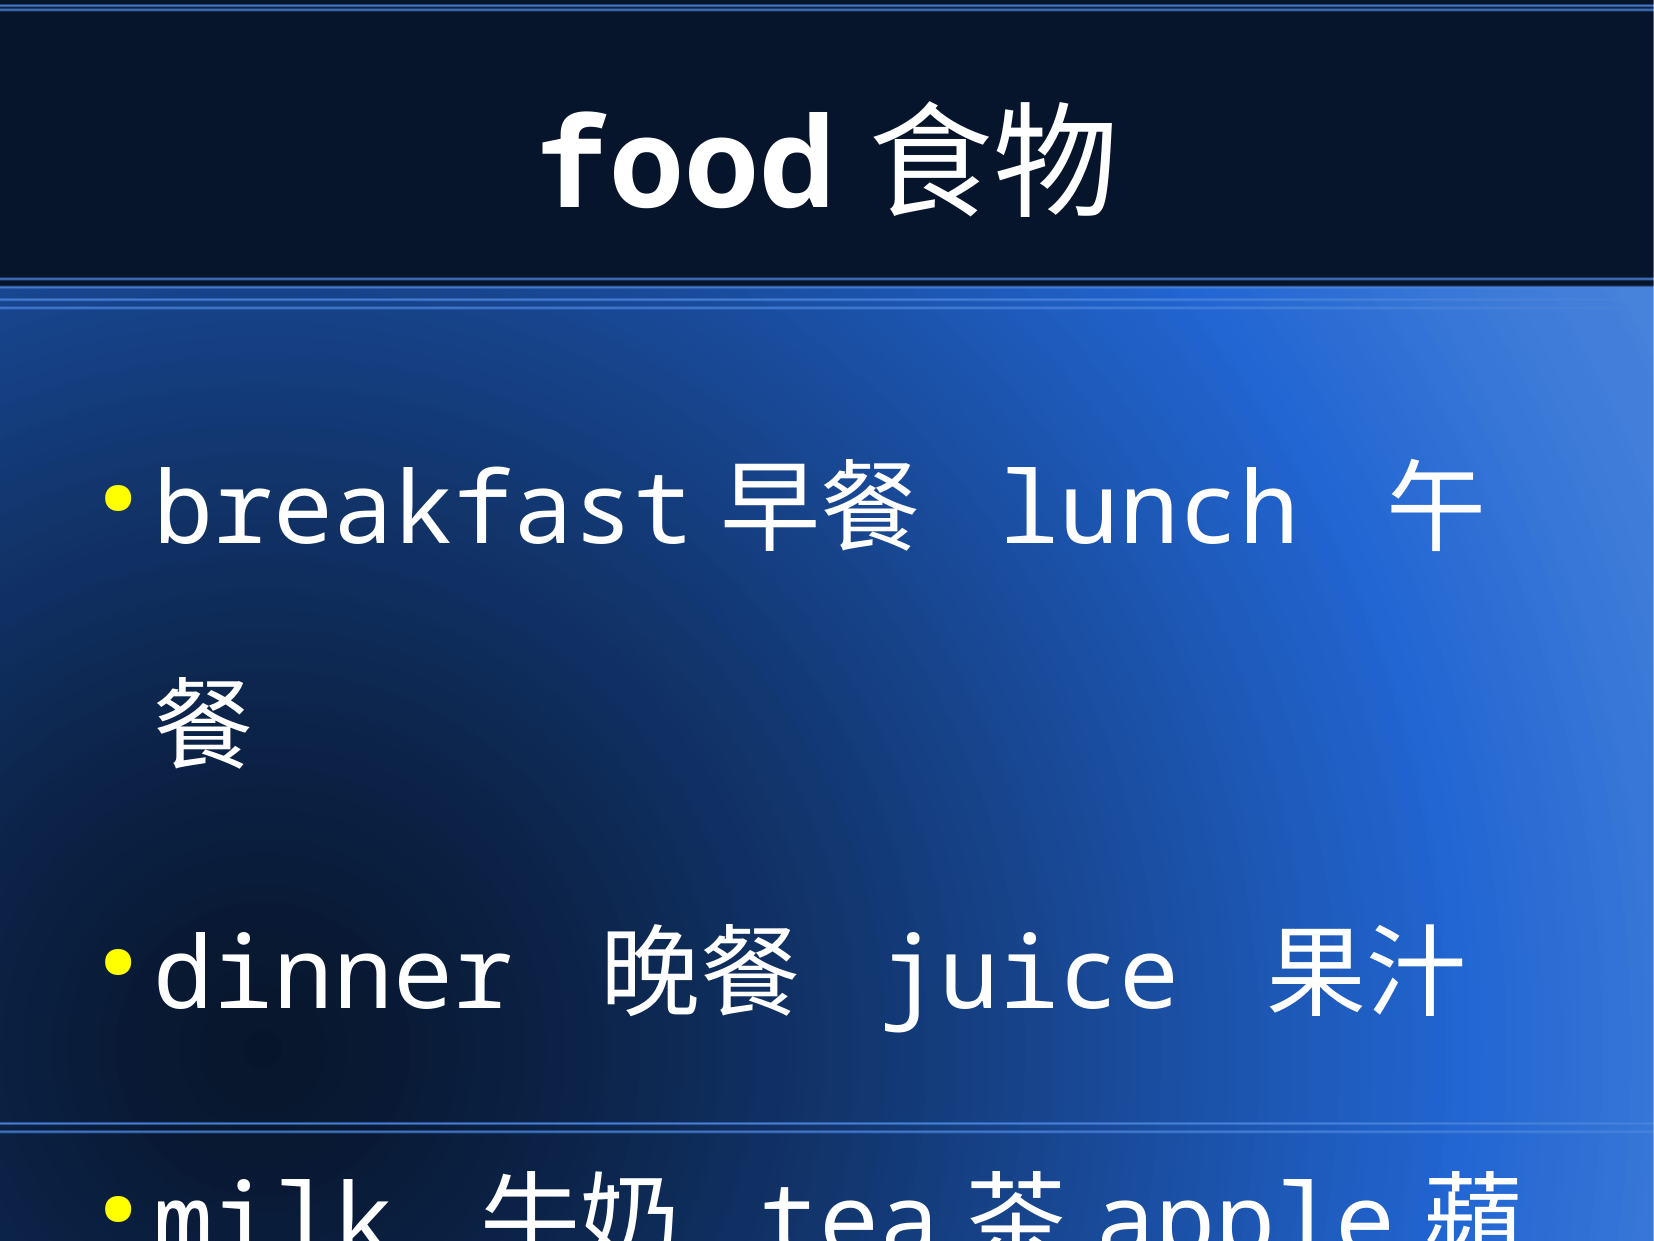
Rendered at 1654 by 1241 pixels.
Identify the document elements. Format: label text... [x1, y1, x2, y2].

title food食物 [82, 49, 1571, 257]
picture [0, 0, 1654, 1241]
list breakfast早餐 lunch 午餐 dinner 晚餐 juice 果汁 milk 牛奶 tea茶apple蘋果 banana牛奶lemon檸檬 [82, 355, 1571, 1241]
